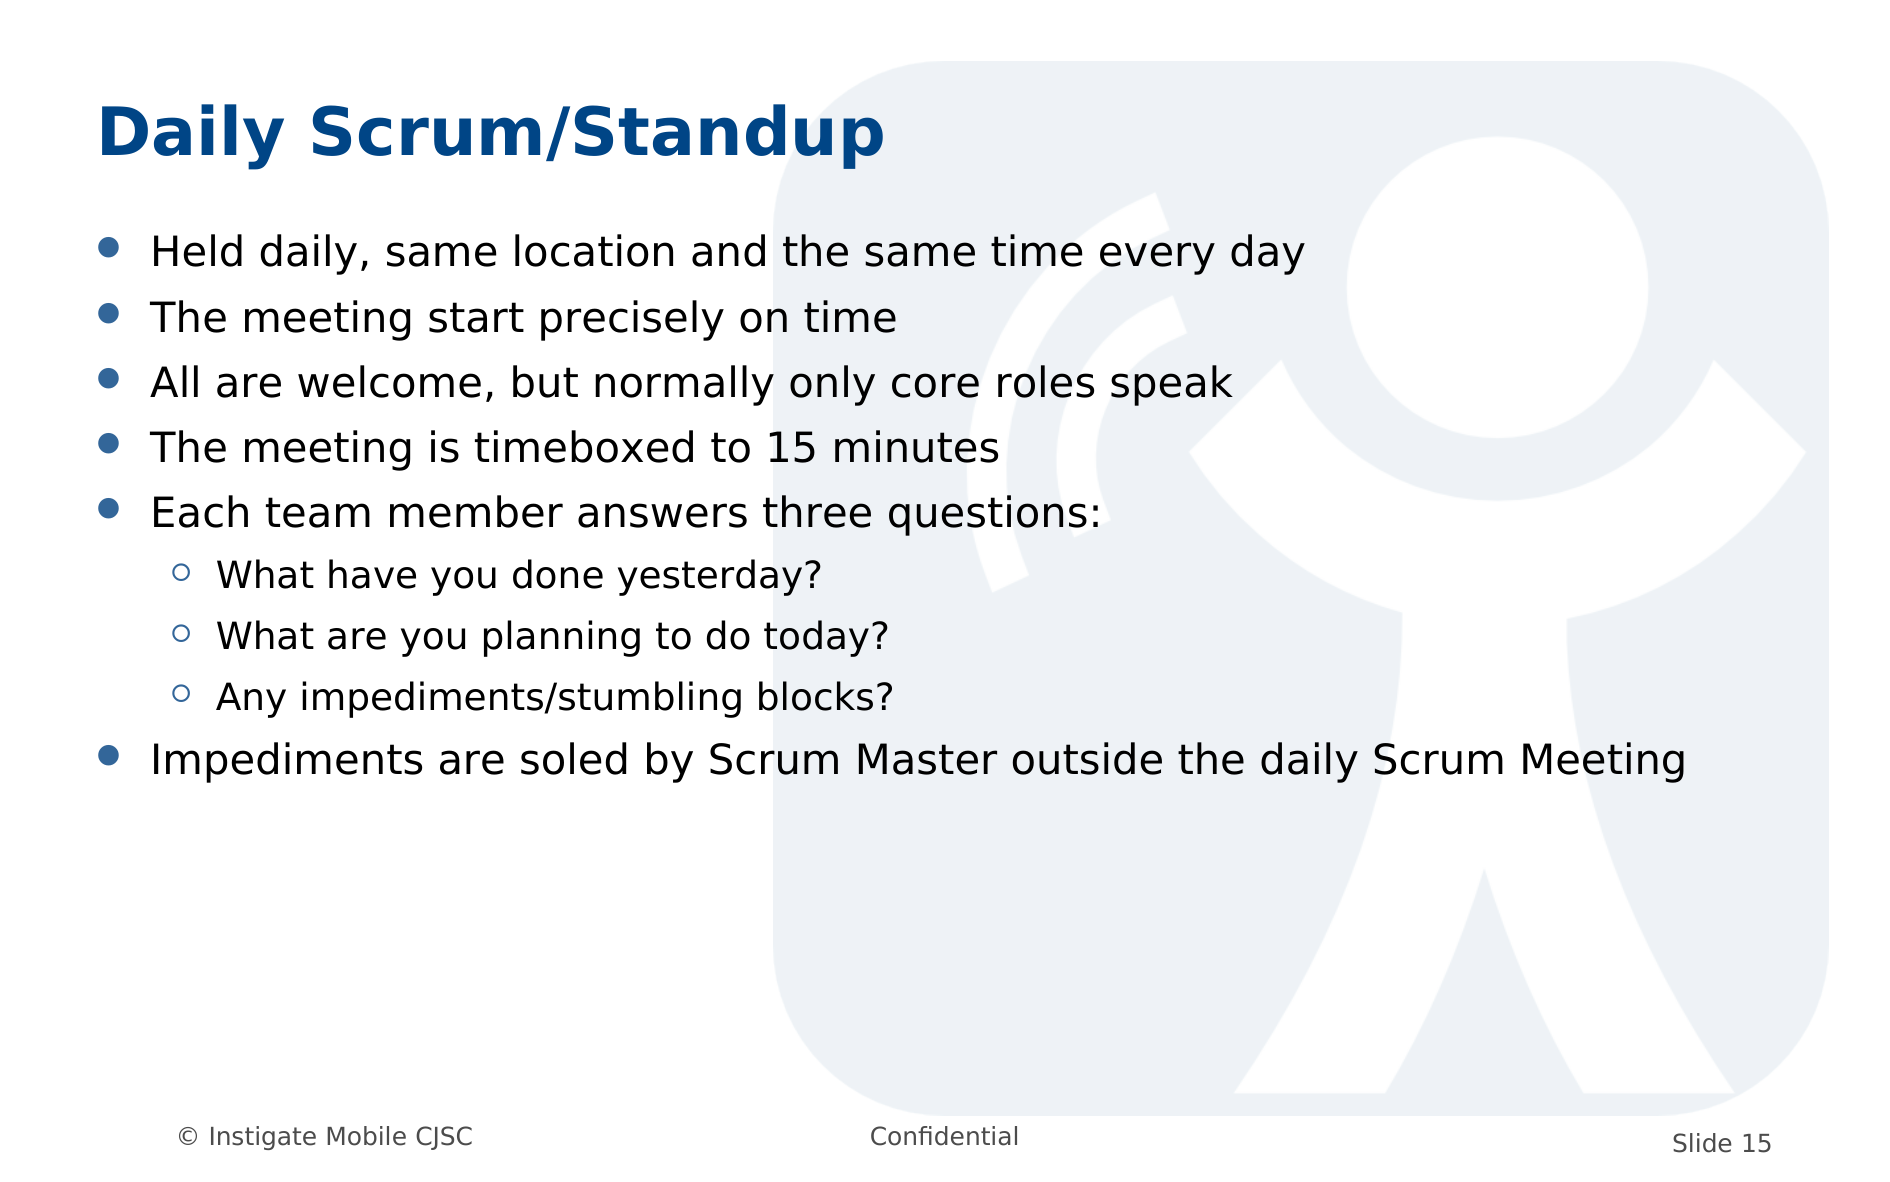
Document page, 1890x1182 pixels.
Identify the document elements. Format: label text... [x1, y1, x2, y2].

list Held daily, same location and the same time every day The meeting start precisely on time All are welcome, but normally only core roles speak The meeting is timeboxed to 15 minutes Each team member answers three questions: What have you done yesterday? What are you planning to do today? Any impediments/stumbling blocks? Impediments are soled by Scrum Master outside the daily Scrum Meeting [95, 228, 1795, 914]
title Daily Scrum/Standup [96, 47, 1794, 217]
